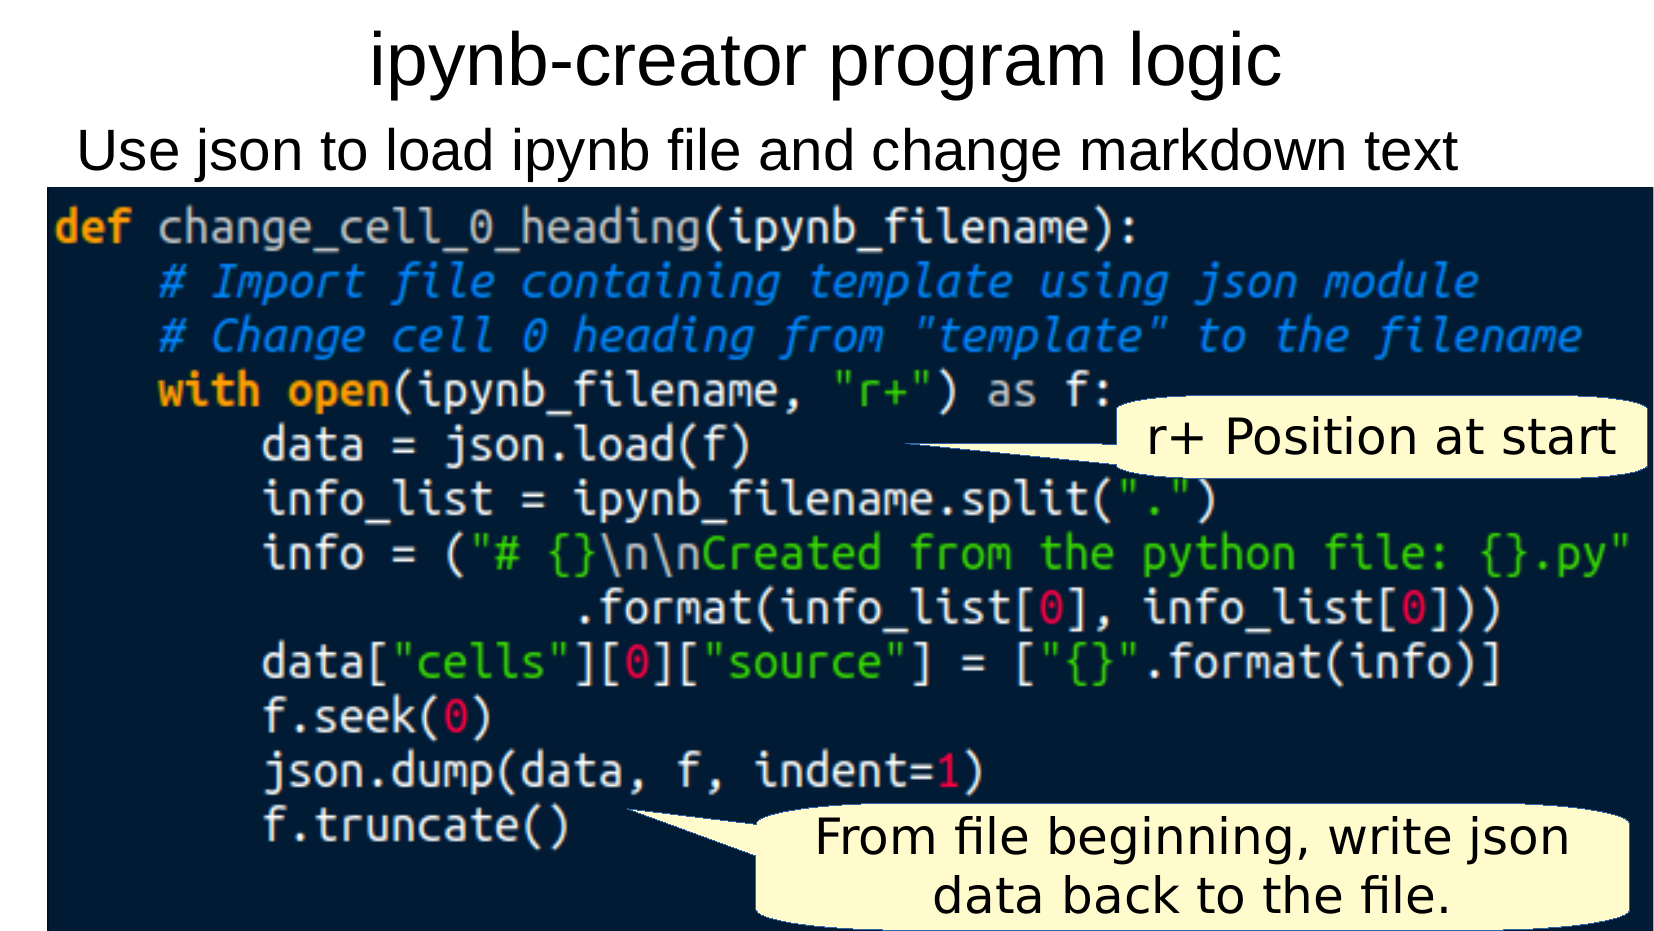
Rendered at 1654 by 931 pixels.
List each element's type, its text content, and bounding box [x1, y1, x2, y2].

title ipynb-creator program logic [82, 13, 1571, 107]
subtitle Use json to load ipynb file and change markdown text [76, 106, 1565, 187]
text_box r+ Position at start [905, 395, 1648, 479]
text_box From file beginning, write json data back to the file. [627, 803, 1630, 931]
picture [47, 187, 1654, 931]
